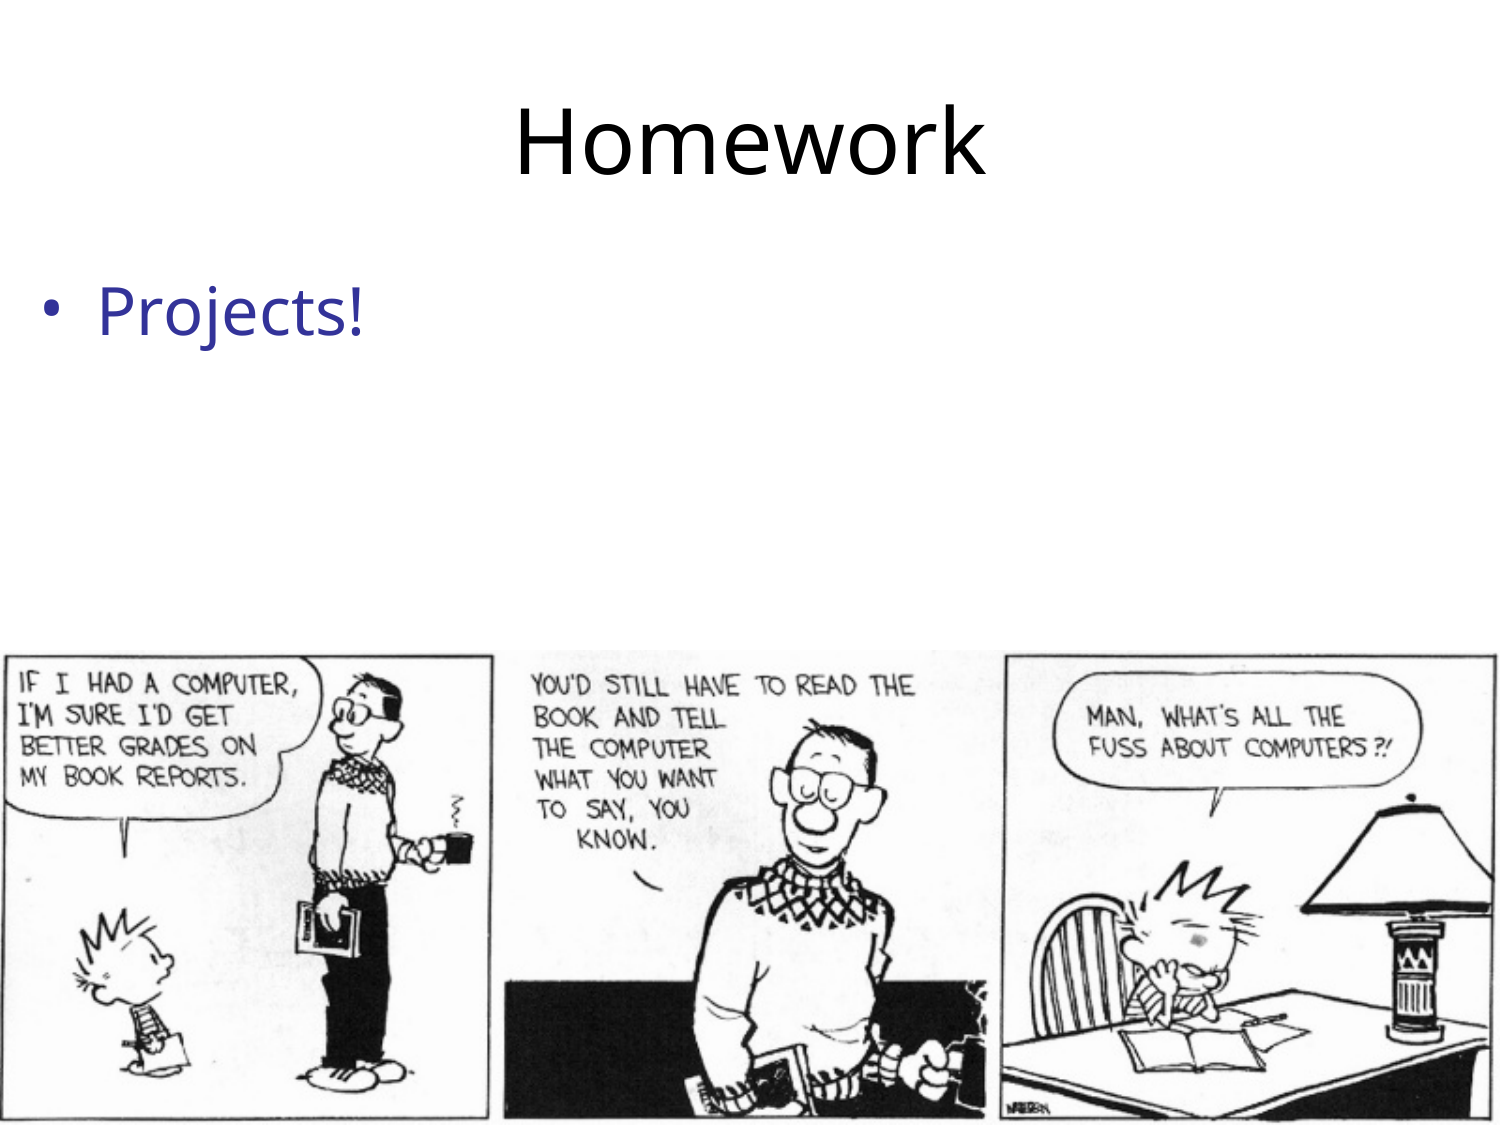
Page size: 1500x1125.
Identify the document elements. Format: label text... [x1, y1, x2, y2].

title Homework [24, 45, 1476, 233]
list Projects! [24, 262, 1476, 650]
picture [0, 650, 1500, 1125]
